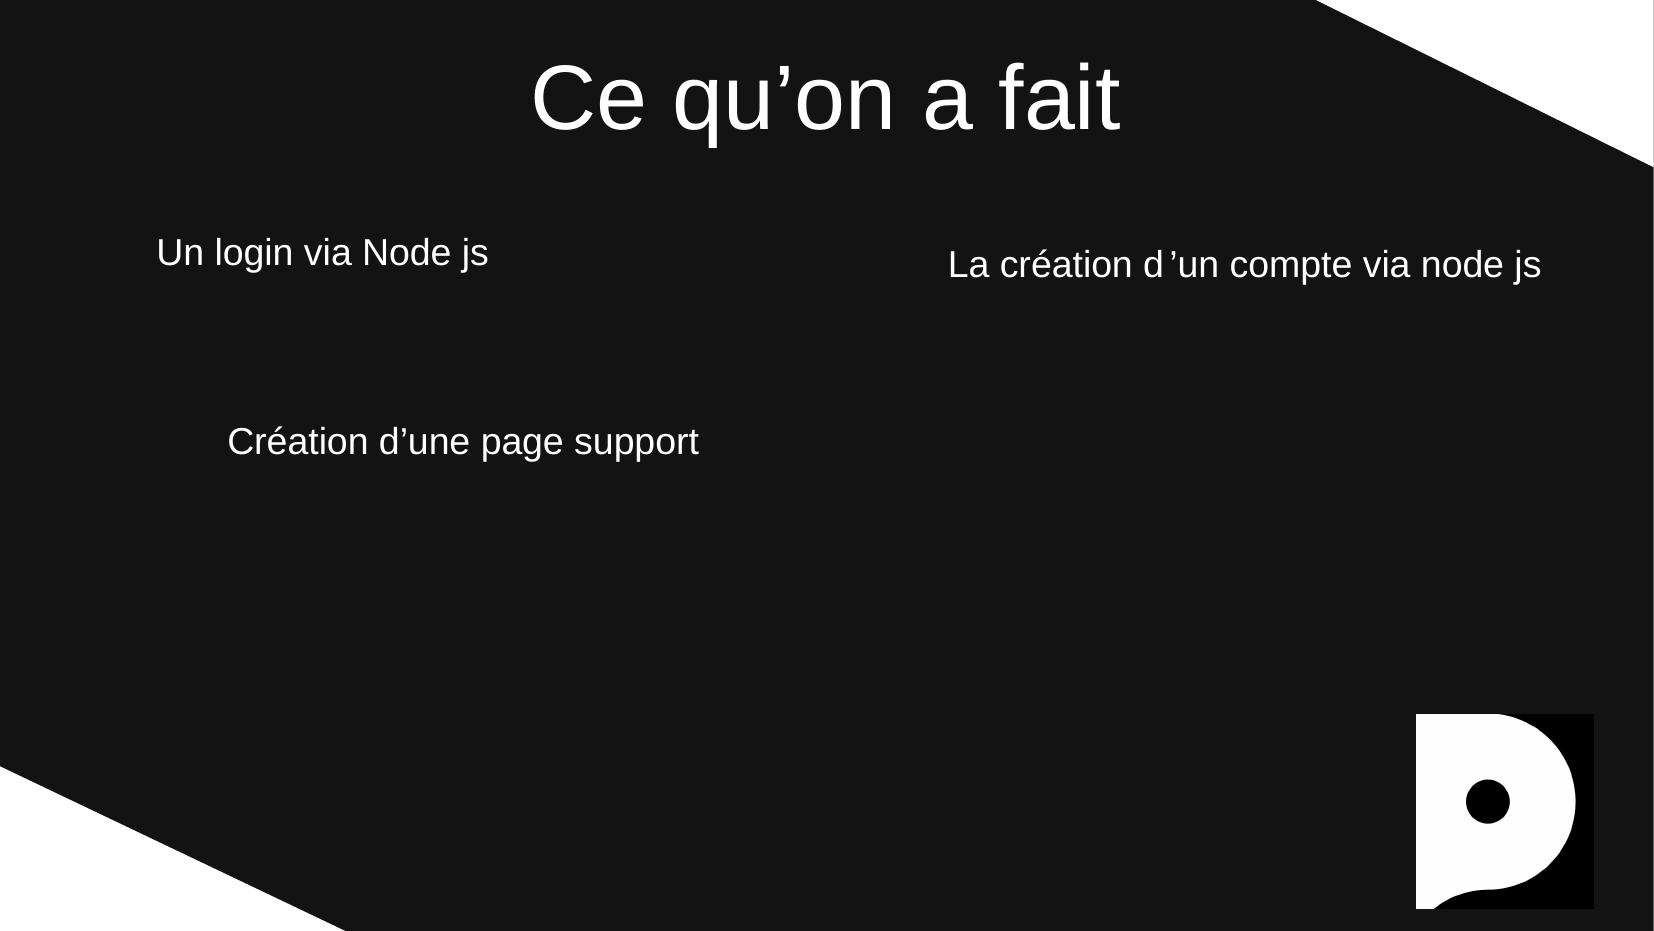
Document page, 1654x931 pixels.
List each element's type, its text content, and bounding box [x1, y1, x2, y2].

text_box Un login via Node js [141, 224, 520, 284]
text_box [0, 0, 1654, 931]
picture [1416, 714, 1594, 909]
text_box Création d’une page support [212, 413, 721, 471]
text_box La création d ’un compte via node js [933, 236, 1583, 294]
text_box Ce qu’on a fait [81, 15, 1570, 171]
